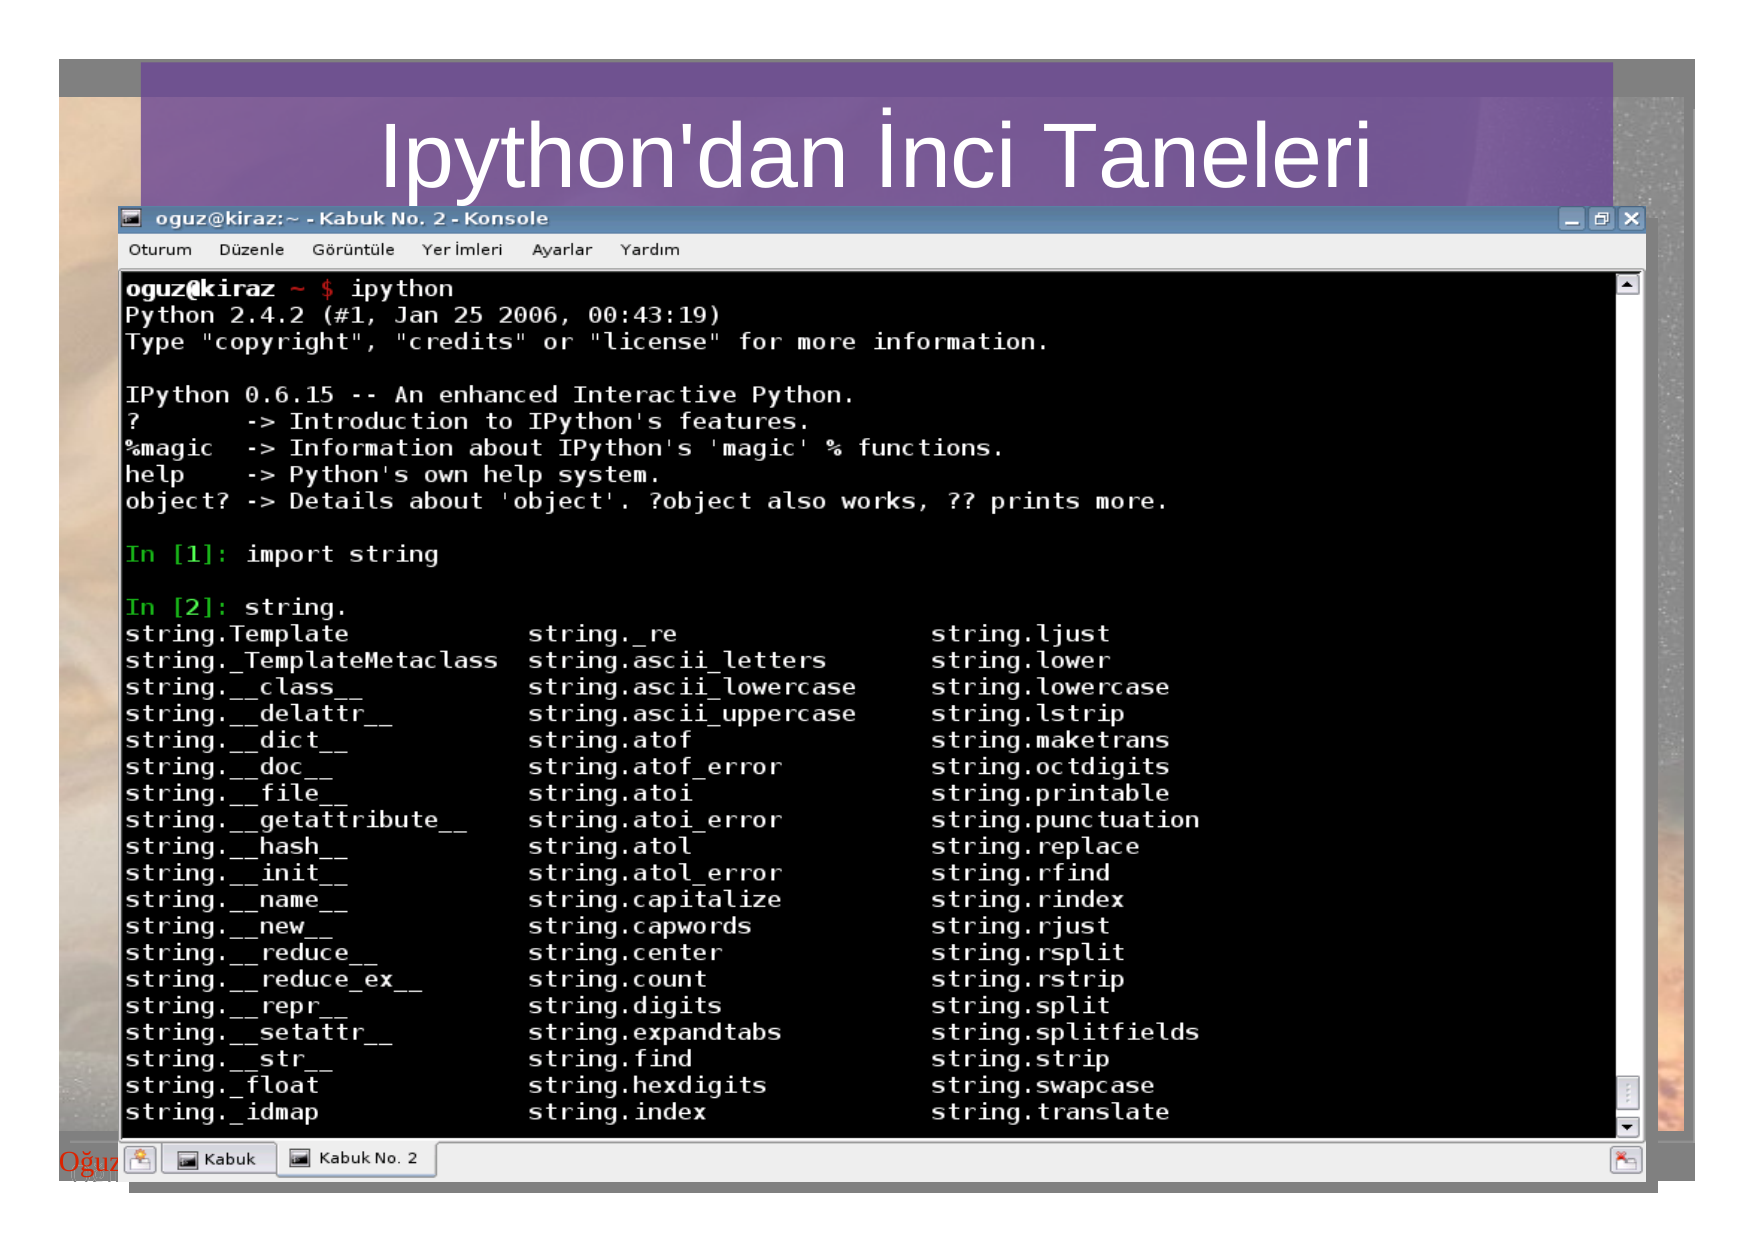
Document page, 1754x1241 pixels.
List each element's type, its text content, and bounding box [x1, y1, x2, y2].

picture [59, 97, 1684, 1182]
title Ipython'dan İnci Taneleri [140, 62, 1614, 206]
